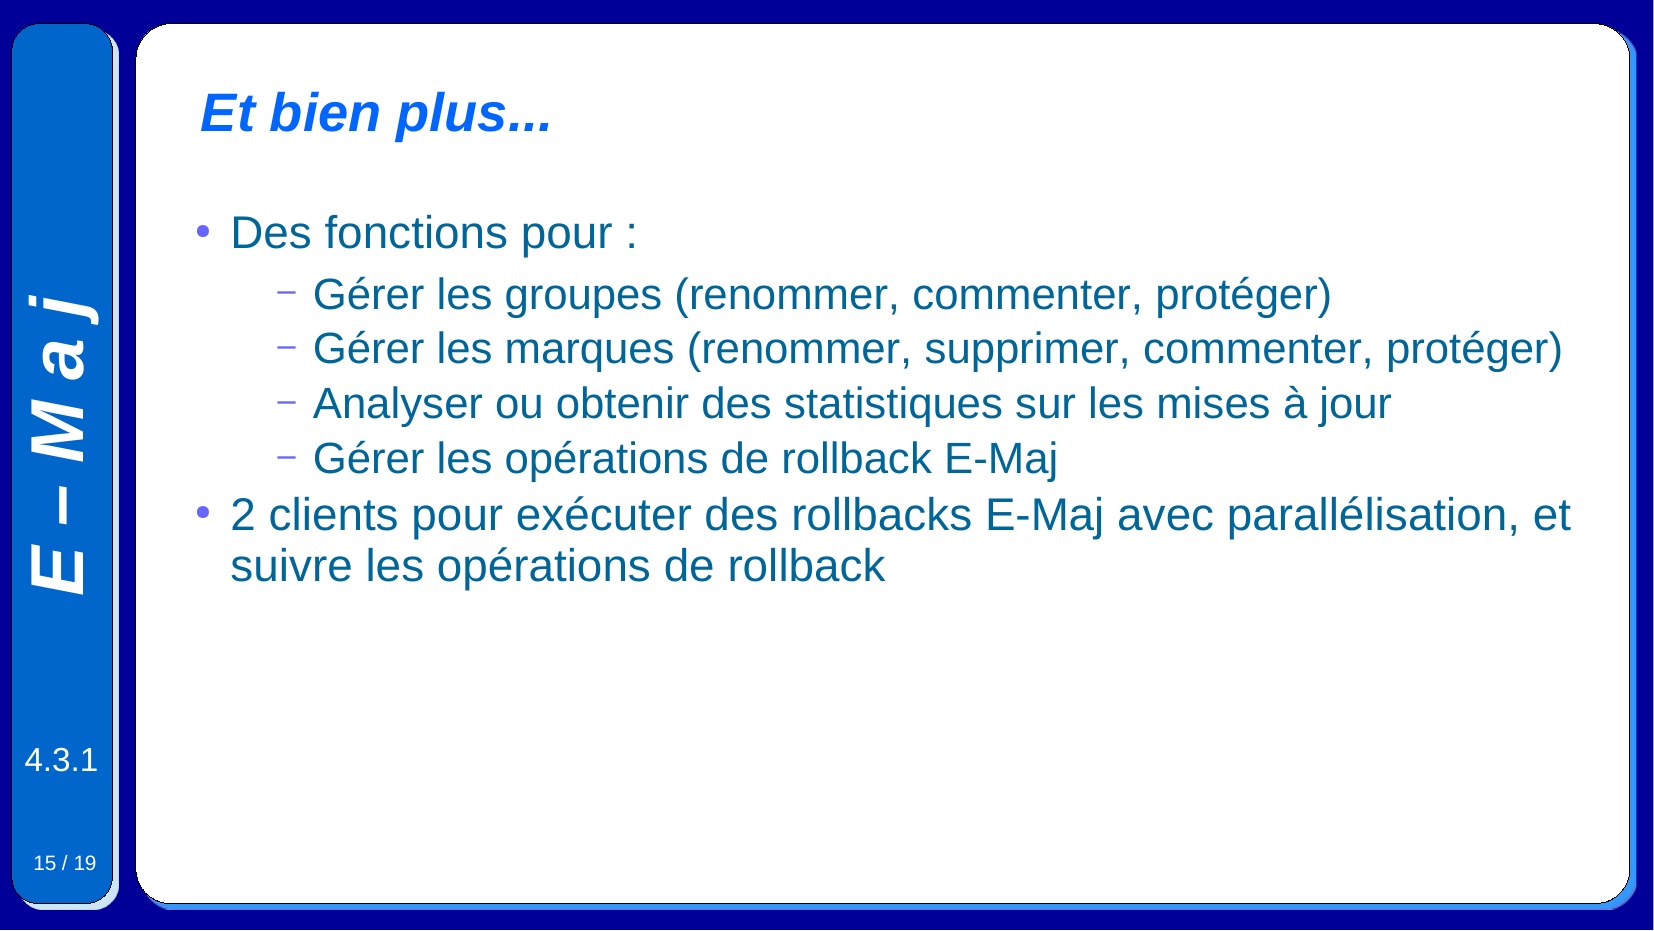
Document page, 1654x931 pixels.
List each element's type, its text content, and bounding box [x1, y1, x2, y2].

list Des fonctions pour : Gérer les groupes (renommer, commenter, protéger) Gérer les marques (renommer, supprimer, commenter, protéger) Analyser ou obtenir des statistiques sur les mises à jour Gérer les opérations de rollback E-Maj 2 clients pour exécuter des rollbacks E-Maj avec parallélisation, et suivre les opérations de rollback [177, 206, 1587, 827]
title Et bien plus... [200, 34, 1575, 191]
